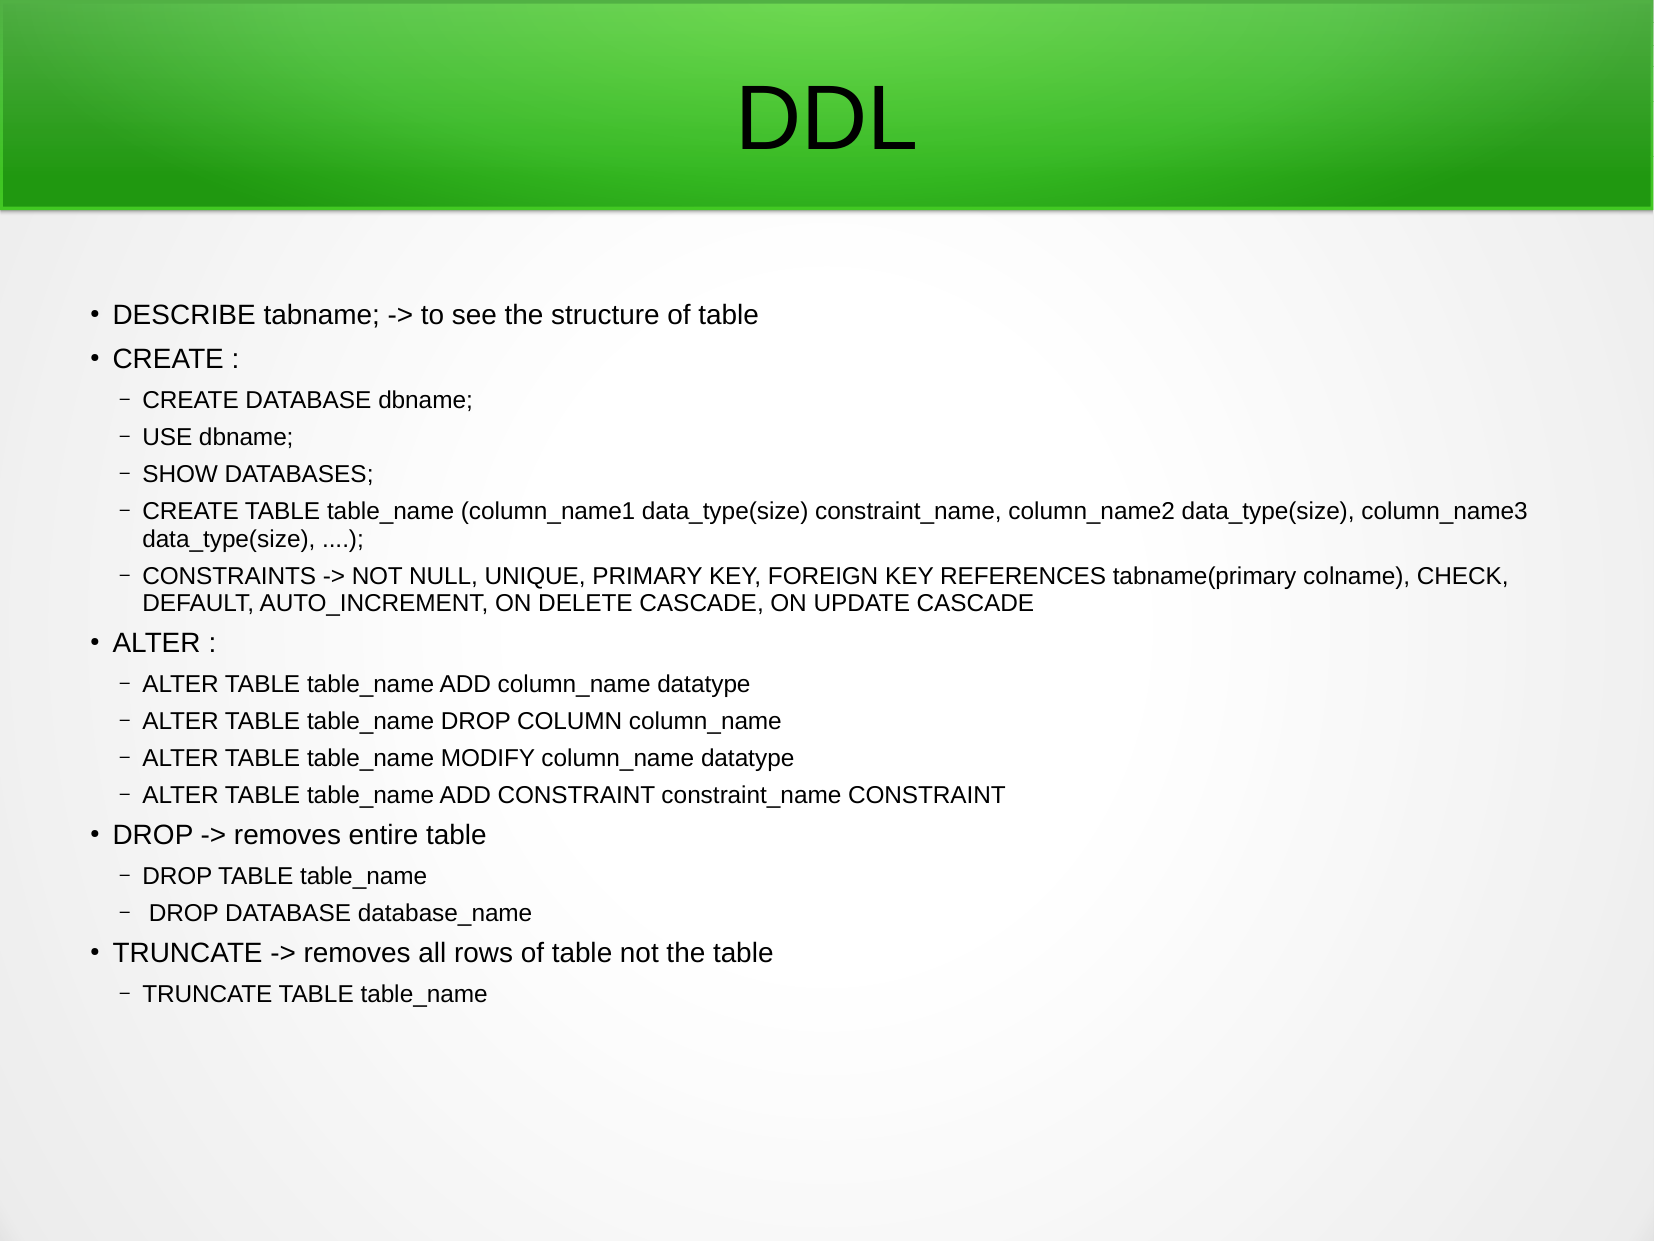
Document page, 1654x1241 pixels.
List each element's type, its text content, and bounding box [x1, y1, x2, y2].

title DDL [82, 47, 1571, 189]
list DESCRIBE tabname; -> to see the structure of table CREATE : CREATE DATABASE dbname; USE dbname; SHOW DATABASES; CREATE TABLE table_name (column_name1 data_type(size) constraint_name, column_name2 data_type(size), column_name3 data_type(size), ....); CONSTRAINTS -> NOT NULL, UNIQUE, PRIMARY KEY, FOREIGN KEY REFERENCES tabname(primary colname), CHECK, DEFAULT, AUTO_INCREMENT, ON DELETE CASCADE, ON UPDATE CASCADE ALTER : ALTER TABLE table_name ADD column_name datatype ALTER TABLE table_name DROP COLUMN column_name ALTER TABLE table_name MODIFY column_name datatype ALTER TABLE table_name ADD CONSTRAINT constraint_name CONSTRAINT DROP -> removes entire table DROP TABLE table_name DROP DATABASE database_name TRUNCATE -> removes all rows of table not the table TRUNCATE TABLE table_name [82, 299, 1571, 1019]
